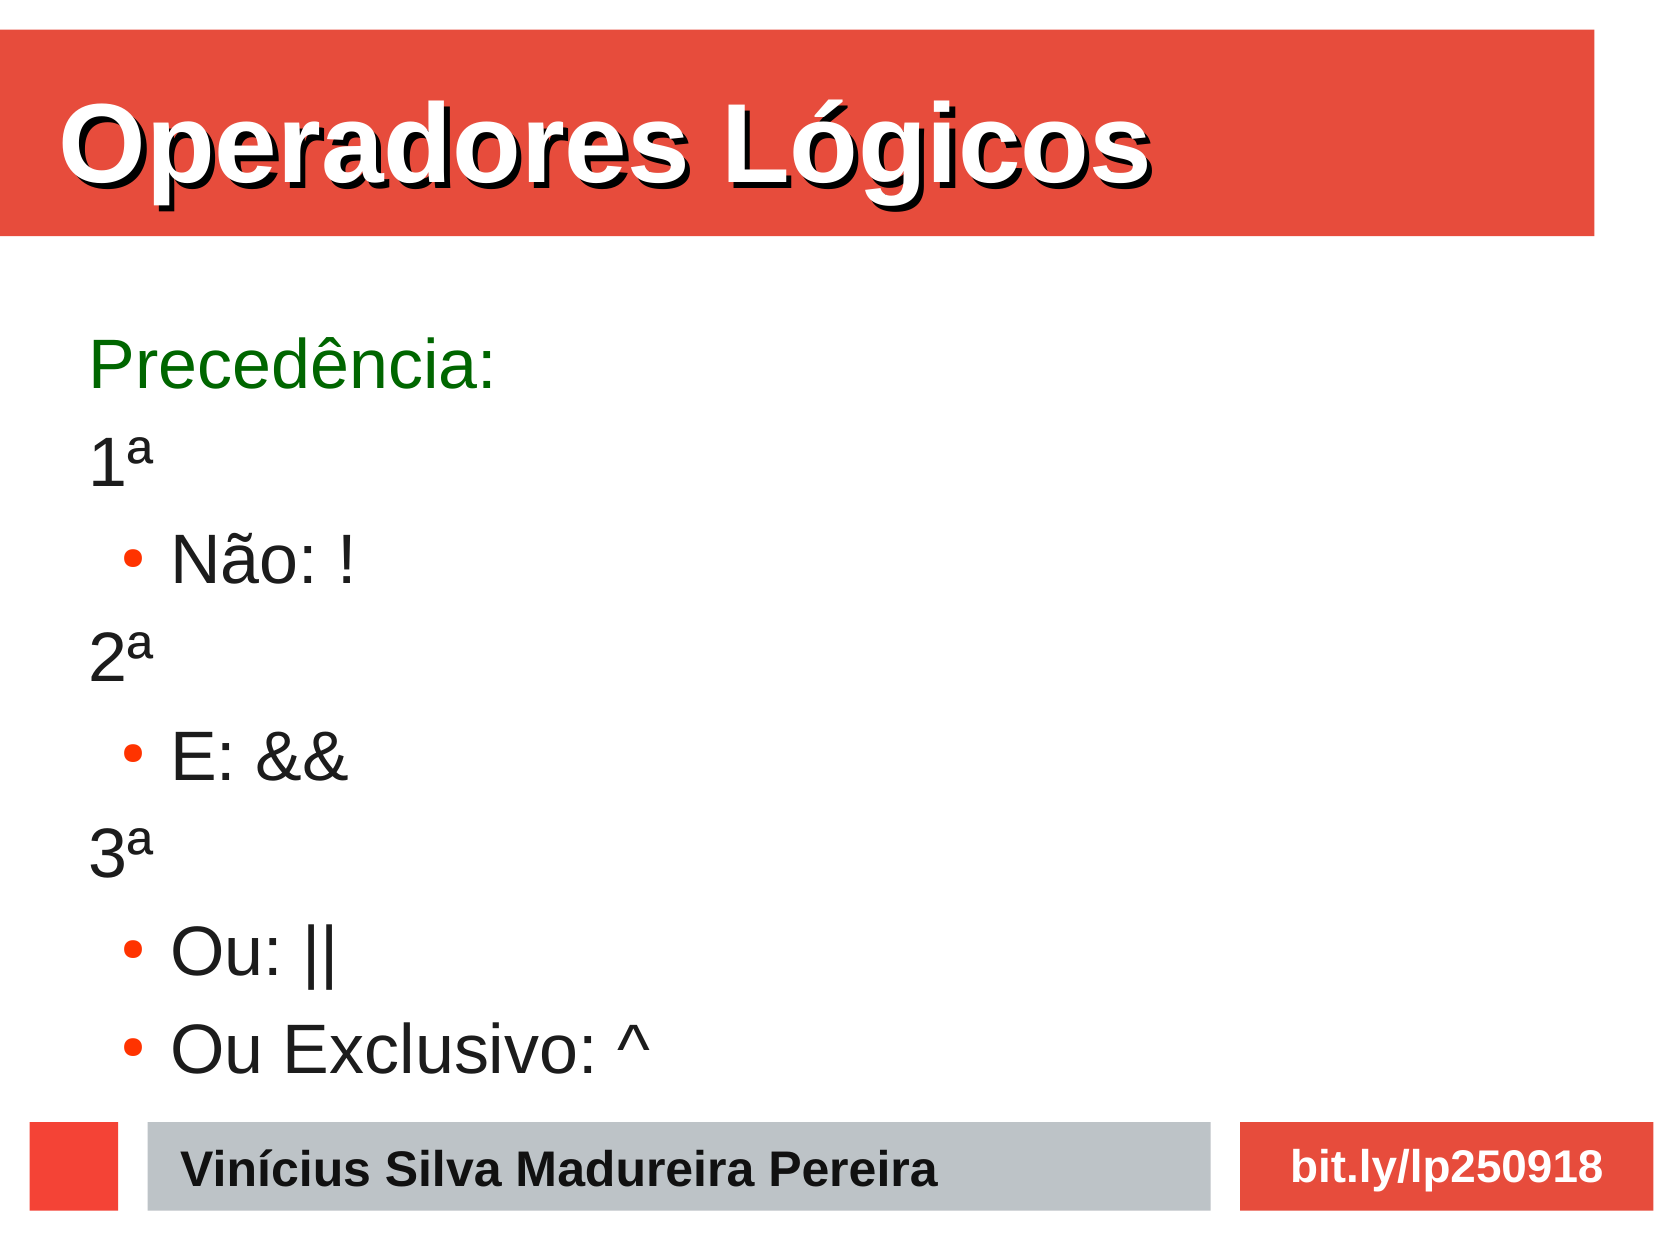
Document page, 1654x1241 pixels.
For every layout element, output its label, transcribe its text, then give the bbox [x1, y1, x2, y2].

list Precedência: 1ª Não: ! 2ª E: && 3ª Ou: || Ou Exclusivo: ^ [59, 324, 1565, 1093]
title Operadores Lógicos [59, 59, 1595, 207]
text_box Vinícius Silva Madureira Pereira [165, 1133, 1170, 1205]
text_box bit.ly/lp250918 [1228, 1133, 1654, 1205]
